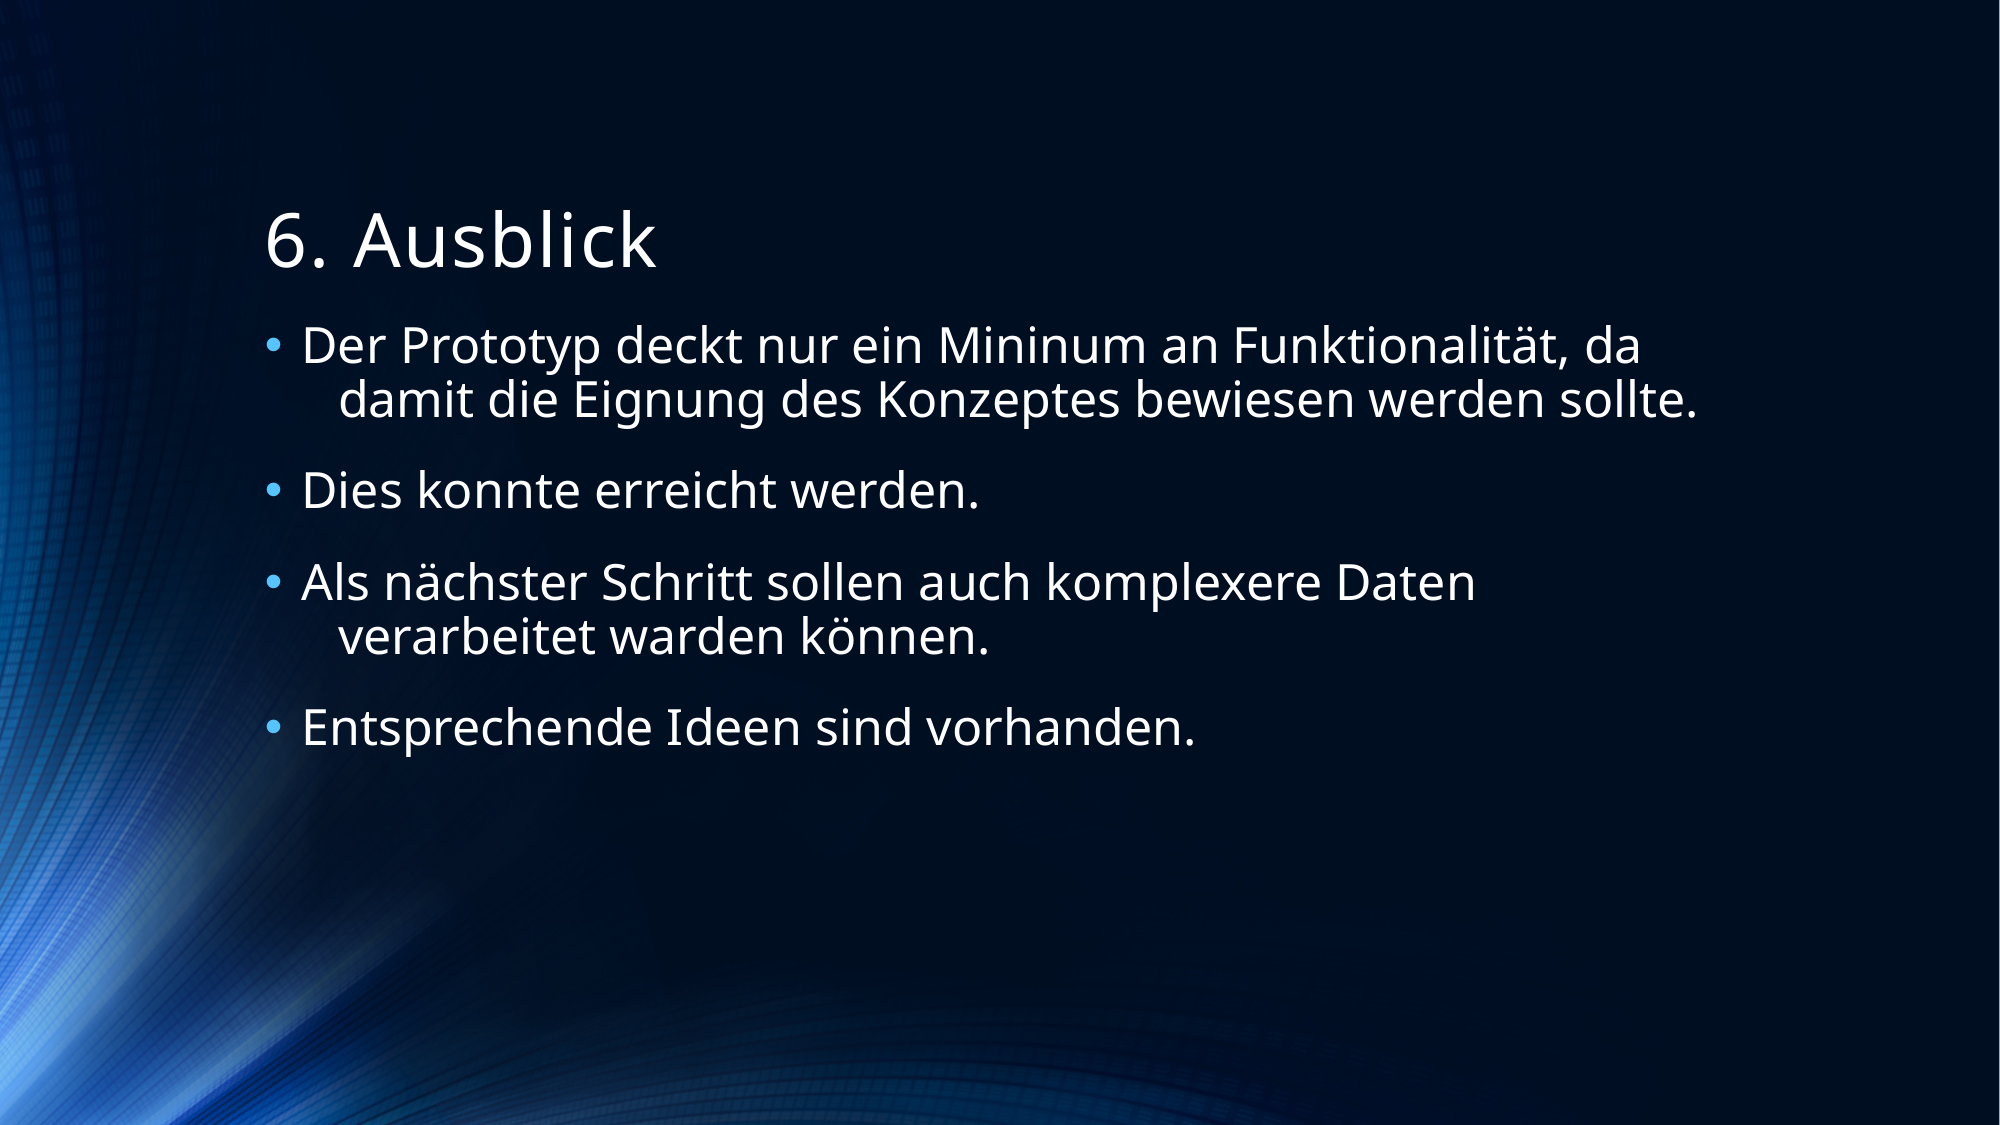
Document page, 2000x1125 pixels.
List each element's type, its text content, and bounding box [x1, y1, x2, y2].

title 6. Ausblick [249, 62, 1750, 288]
list Der Prototyp deckt nur ein Mininum an Funktionalität, da damit die Eignung des Konzeptes bewiesen werden sollte. Dies konnte erreicht werden. Als nächster Schritt sollen auch komplexere Daten verarbeitet warden können. Entsprechende Ideen sind vorhanden. [249, 312, 1749, 988]
